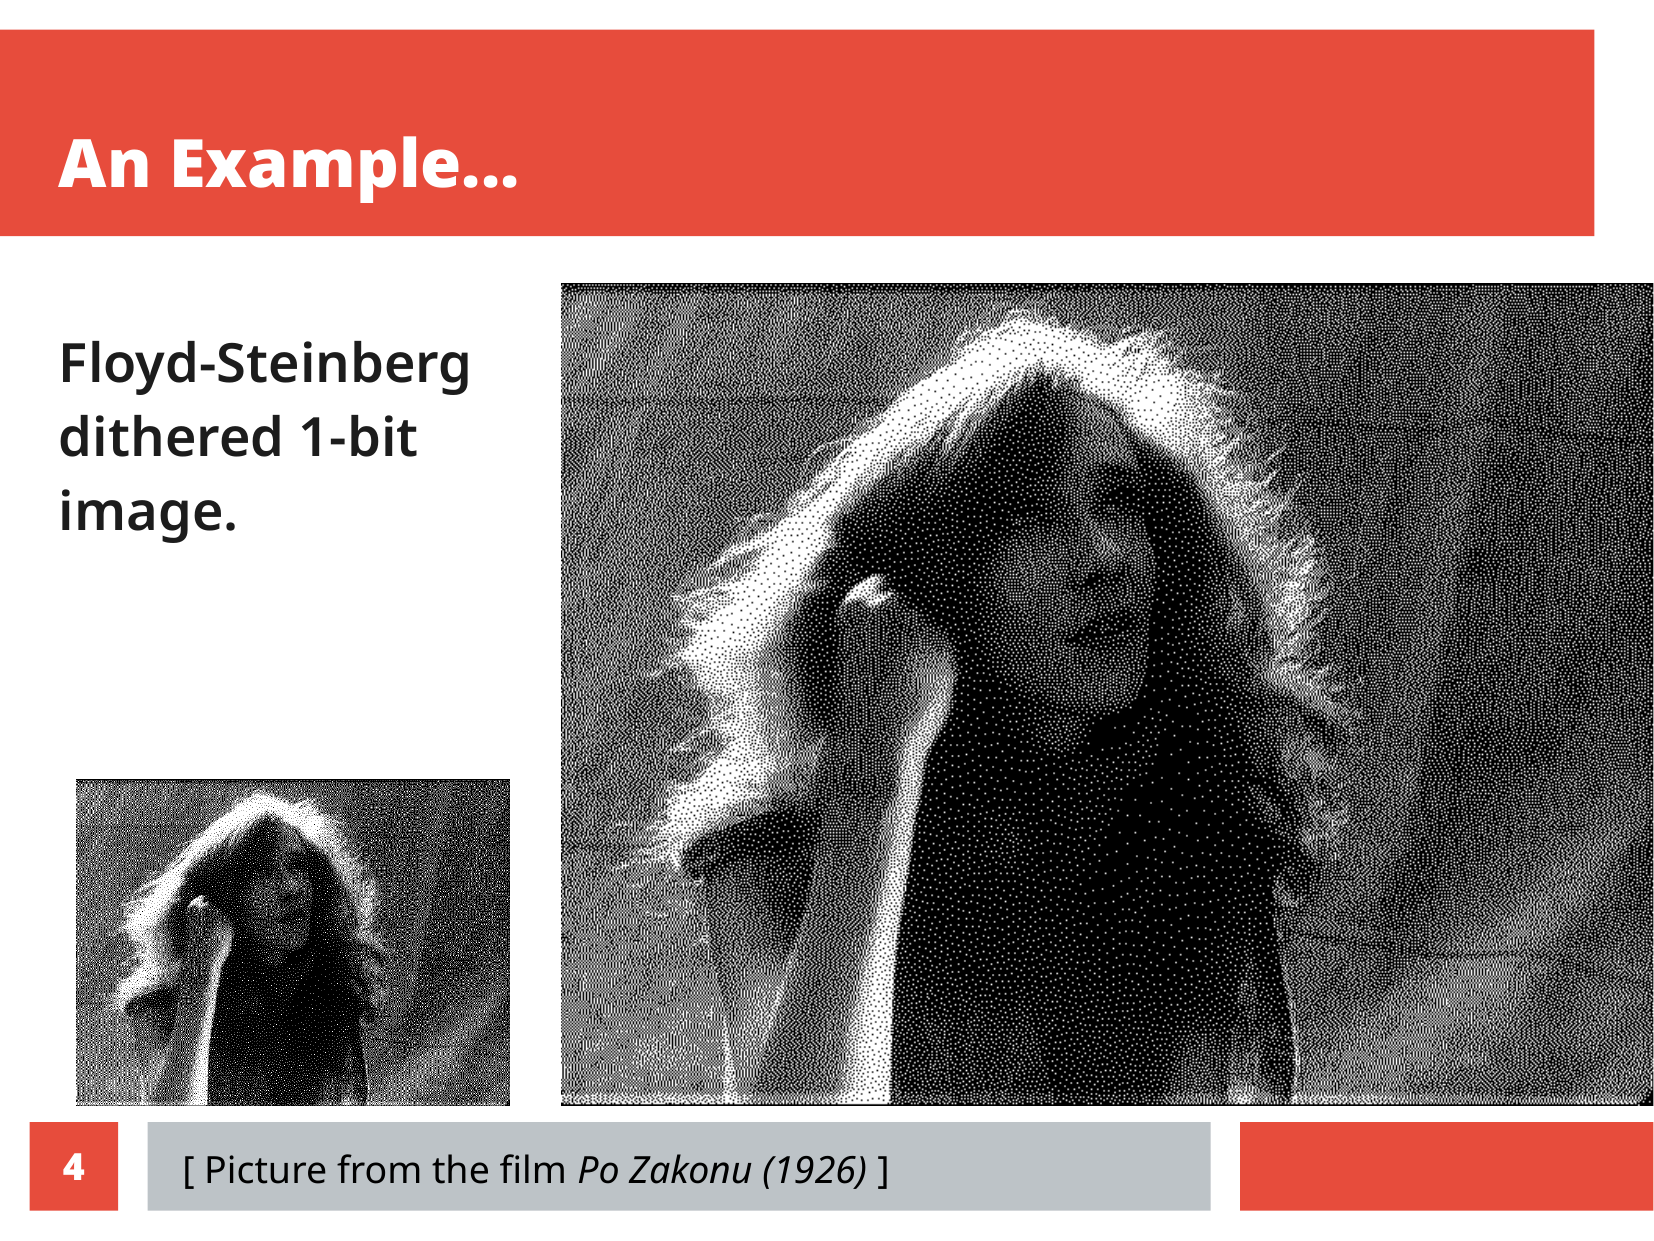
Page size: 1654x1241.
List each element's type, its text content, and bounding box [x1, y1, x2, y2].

title An Example... [59, 59, 1595, 207]
picture [561, 283, 1654, 1106]
list Floyd-Steinberg dithered 1-bit image. [59, 324, 561, 945]
text_box [ Picture from the film Po Zakonu (1926) ] [132, 1136, 1208, 1211]
picture [76, 779, 510, 1106]
